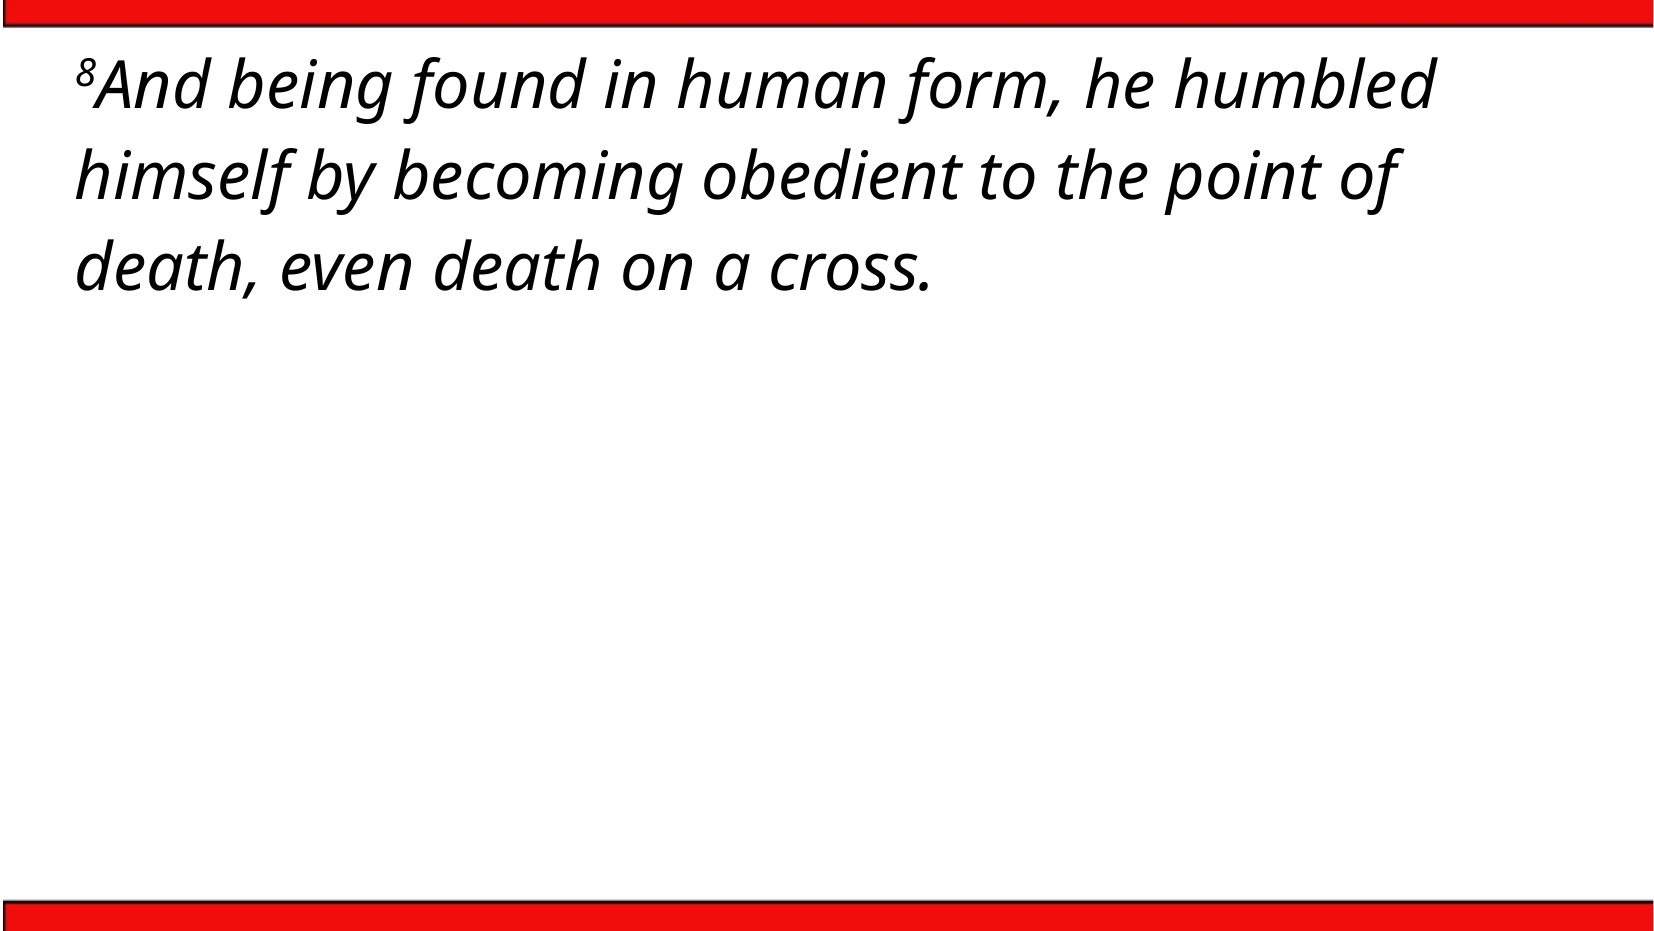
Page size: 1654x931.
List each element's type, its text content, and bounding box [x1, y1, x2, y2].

picture [3, 0, 1654, 931]
text_box 8And being found in human form, he humbled himself by becoming obedient to the point of death, even death on a cross. [60, 30, 1591, 312]
